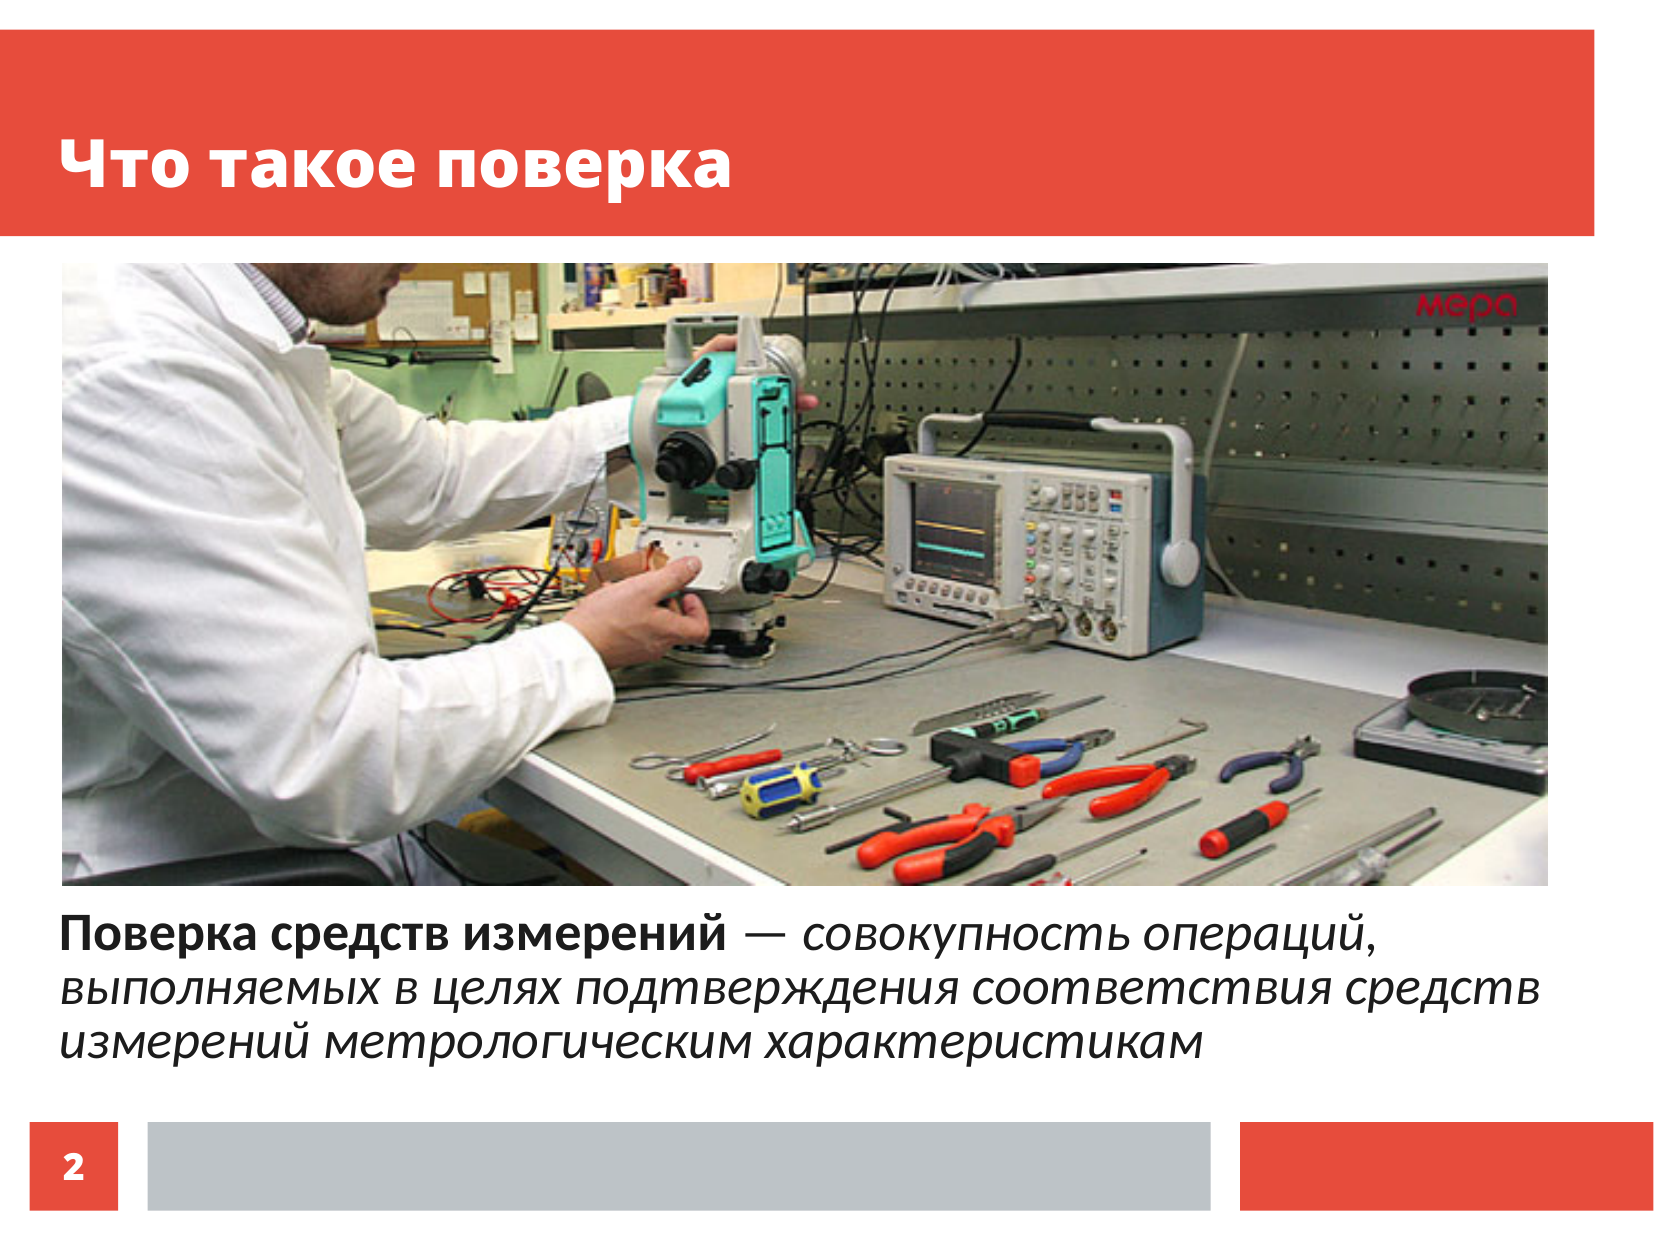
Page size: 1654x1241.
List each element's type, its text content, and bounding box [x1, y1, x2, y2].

list Поверка средств измерений — совокупность операций, выполняемых в целях подтверждения соответствия средств измерений метрологическим характеристикам [59, 909, 1583, 1099]
title Что такое поверка [59, 59, 1595, 207]
picture [62, 263, 1548, 886]
